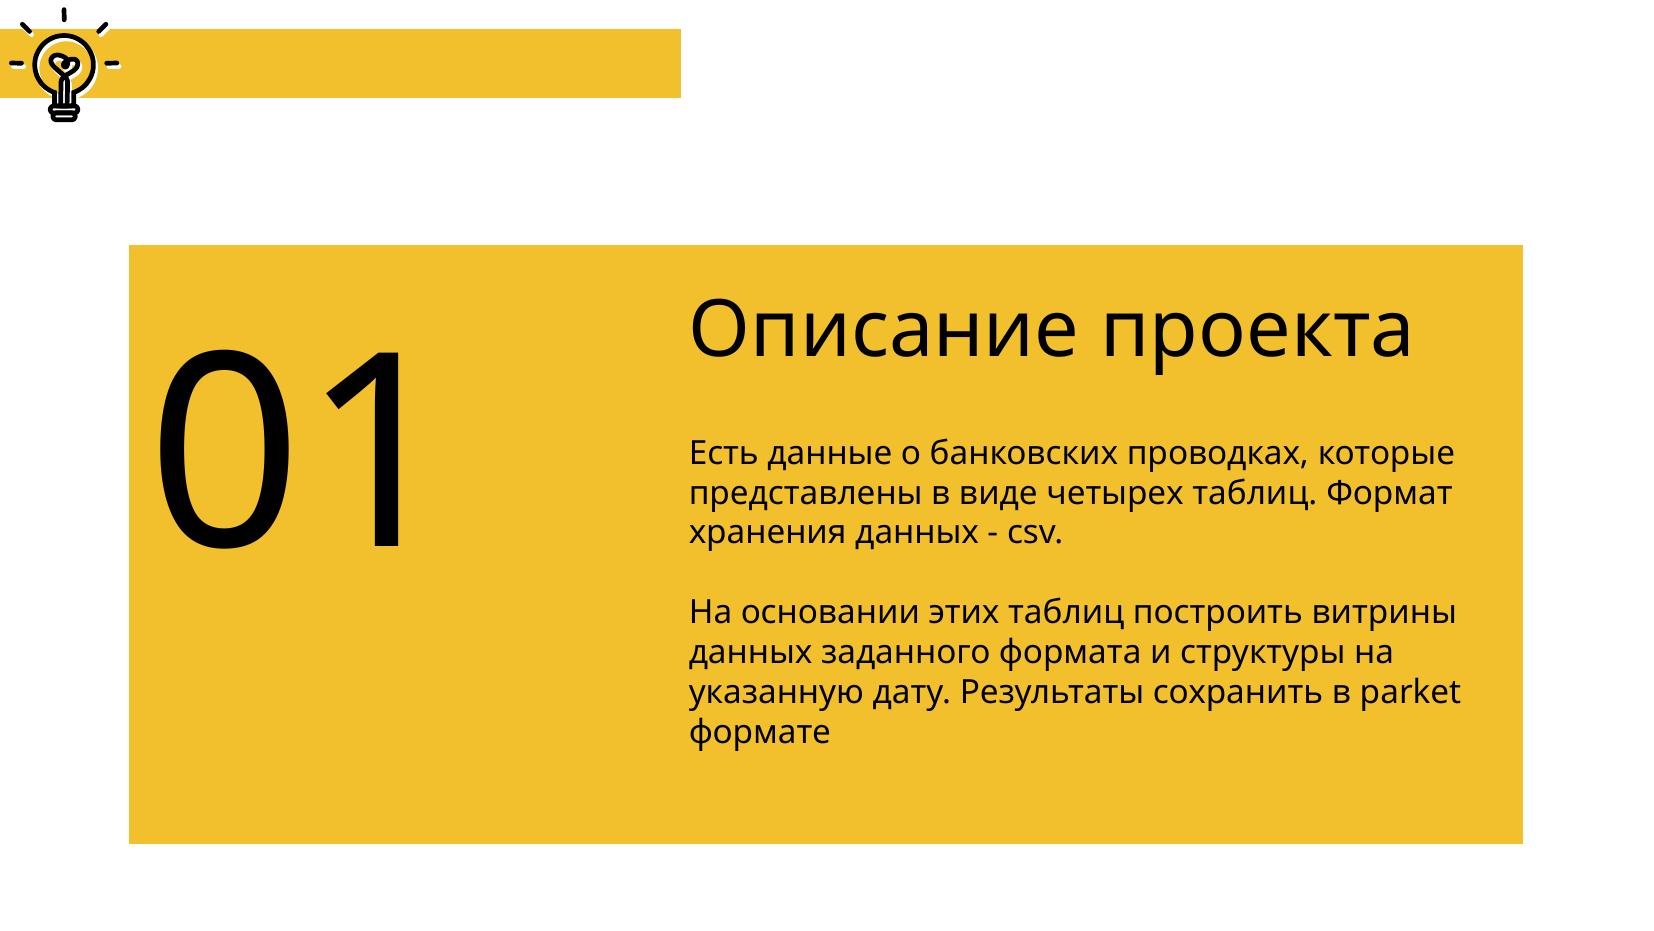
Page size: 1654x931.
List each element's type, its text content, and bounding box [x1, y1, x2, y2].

title 01 [147, 253, 493, 623]
title Описание проекта [688, 231, 1506, 417]
text_box Есть данные о банковских проводках, которые представлены в виде четырех таблиц. Формат хранения данных - сsv. На основании этих таблиц построить витрины данных заданного формата и структуры на указанную дату. Результаты сохранить в parket формате [688, 383, 1477, 798]
